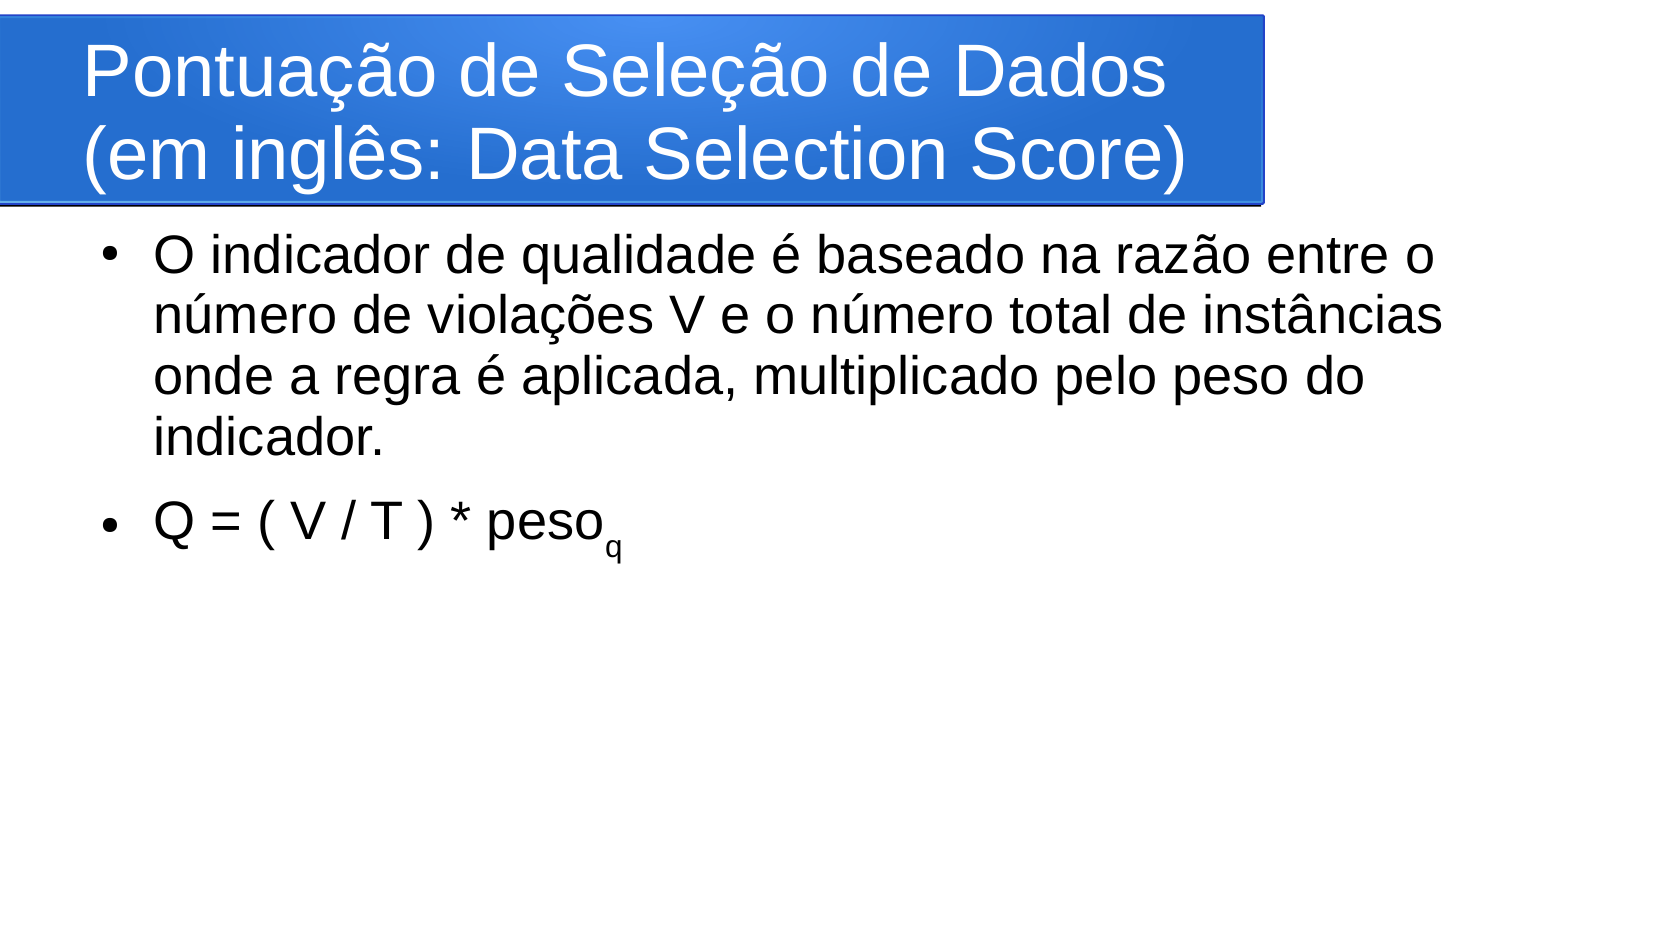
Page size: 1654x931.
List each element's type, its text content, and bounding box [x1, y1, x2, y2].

title Pontuação de Seleção de Dados (em inglês: Data Selection Score) [82, 29, 1235, 196]
list O indicador de qualidade é baseado na razão entre o número de violações V e o número total de instâncias onde a regra é aplicada, multiplicado pelo peso do indicador. Q = ( V / T ) * pesoq [82, 224, 1571, 764]
